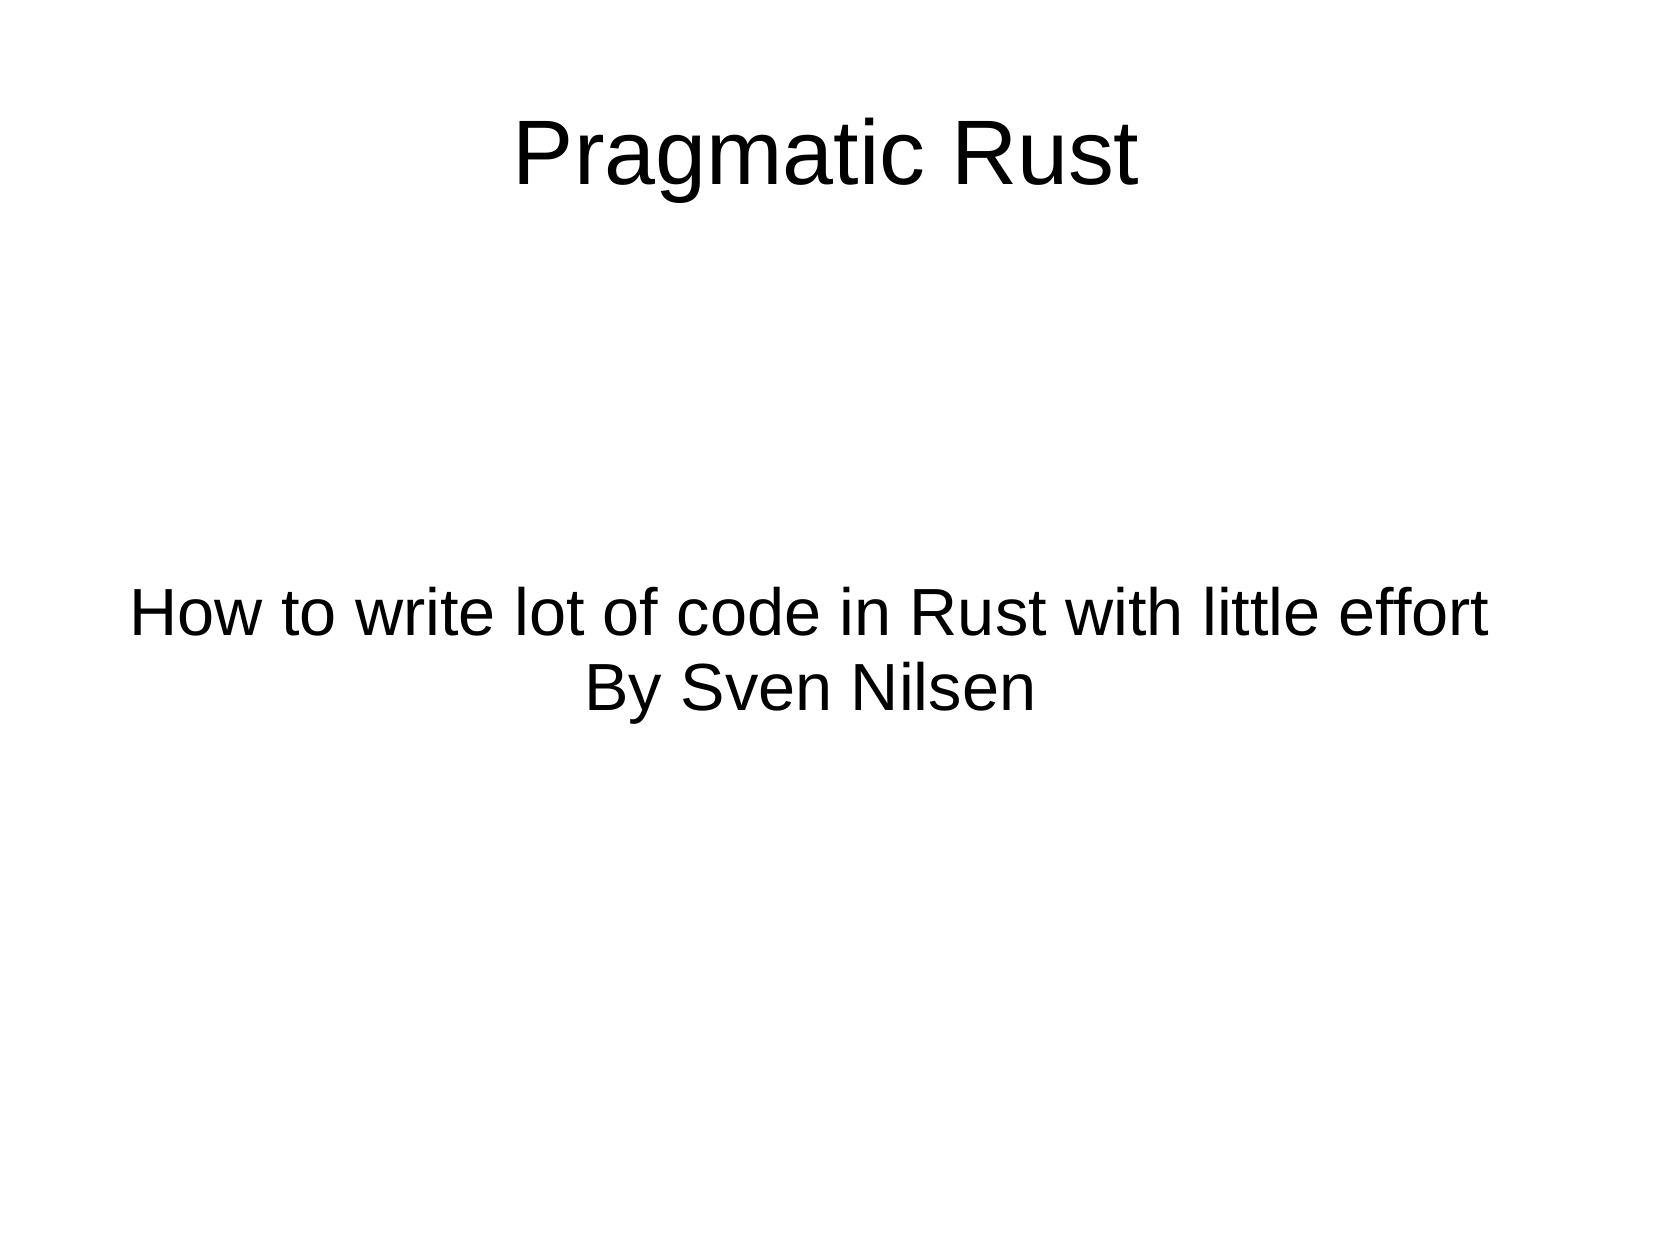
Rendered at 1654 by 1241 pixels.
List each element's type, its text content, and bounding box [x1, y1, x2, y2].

title Pragmatic Rust [82, 49, 1571, 257]
subtitle How to write lot of code in Rust with little effort By Sven Nilsen [82, 290, 1538, 1010]
